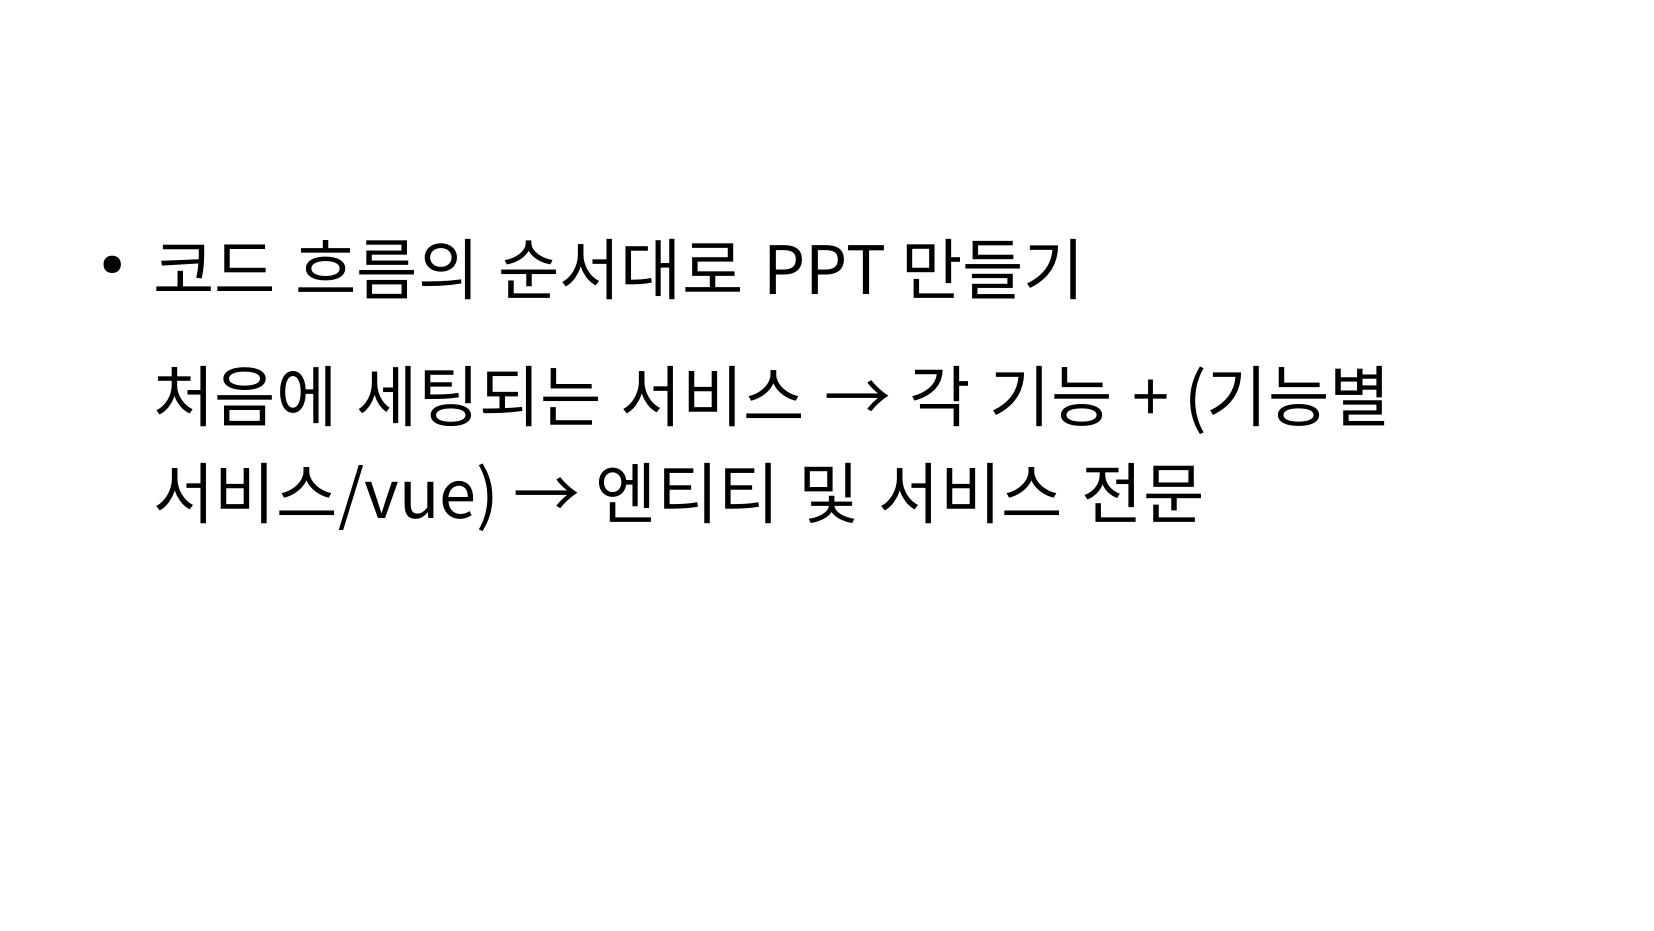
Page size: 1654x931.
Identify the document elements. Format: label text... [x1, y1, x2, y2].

list 코드 흐름의 순서대로 PPT 만들기 처음에 세팅되는 서비스 → 각 기능 + (기능별 서비스/vue) → 엔티티 및 서비스 전문 [82, 217, 1571, 758]
